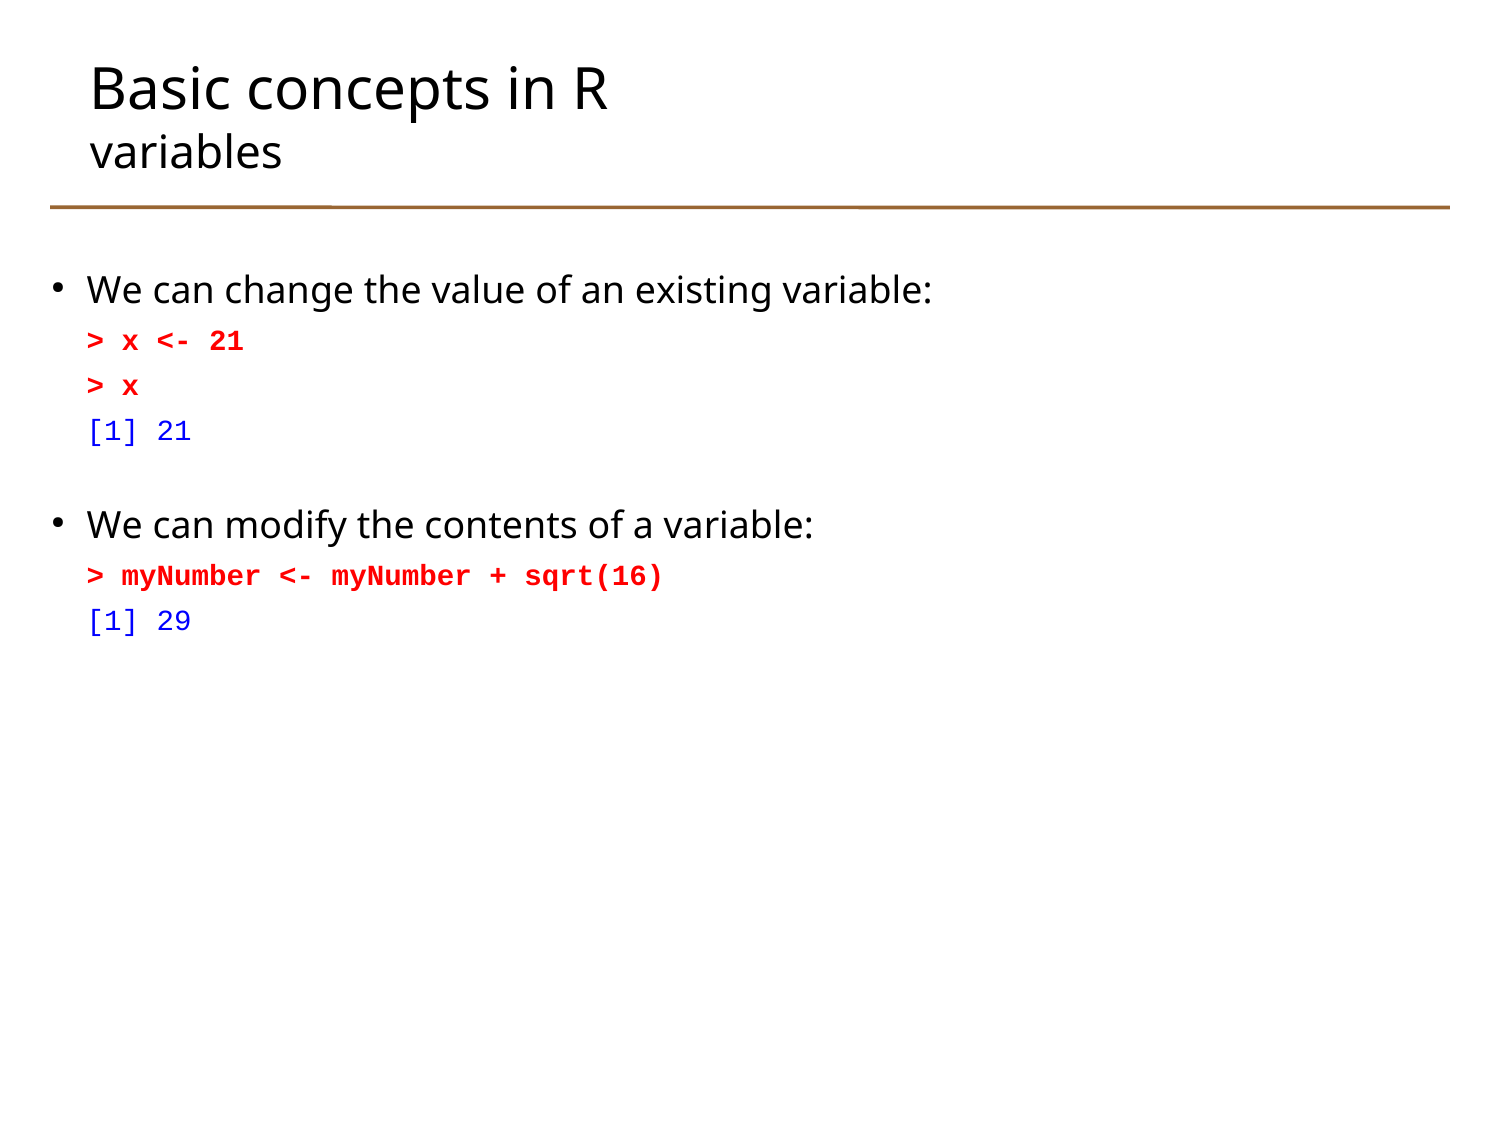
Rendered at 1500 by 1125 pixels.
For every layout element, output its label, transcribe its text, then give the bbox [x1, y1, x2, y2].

title Basic concepts in R variables [75, 41, 1422, 256]
list We can change the value of an existing variable: > x <- 21 > x [1] 21 We can modify the contents of a variable: > myNumber <- myNumber + sqrt(16) [1] 29 [51, 265, 1398, 1008]
